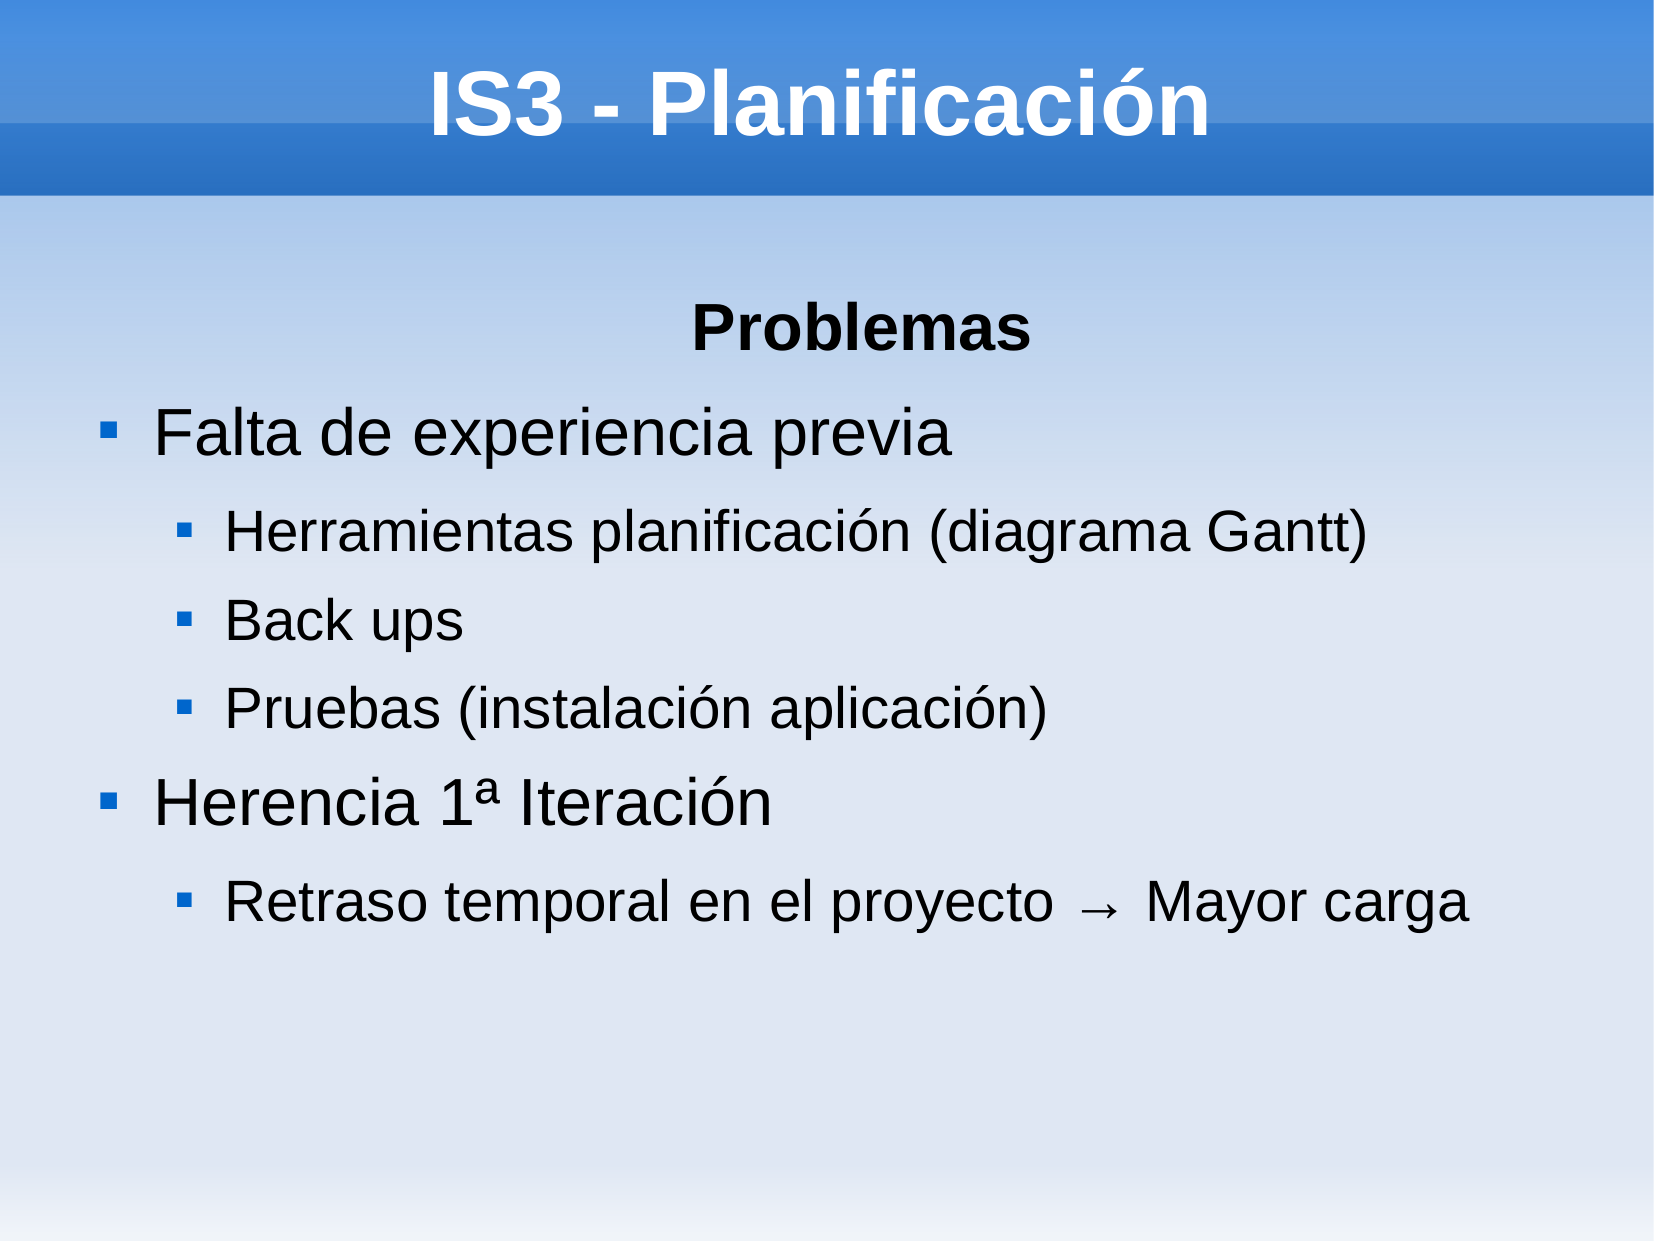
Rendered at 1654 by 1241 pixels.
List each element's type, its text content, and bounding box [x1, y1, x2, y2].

list Problemas Falta de experiencia previa Herramientas planificación (diagrama Gantt) Back ups Pruebas (instalación aplicación) Herencia 1ª Iteración Retraso temporal en el proyecto → Mayor carga [82, 290, 1571, 1094]
title IS3 - Planificación [76, 7, 1565, 200]
picture [0, 0, 1654, 1241]
